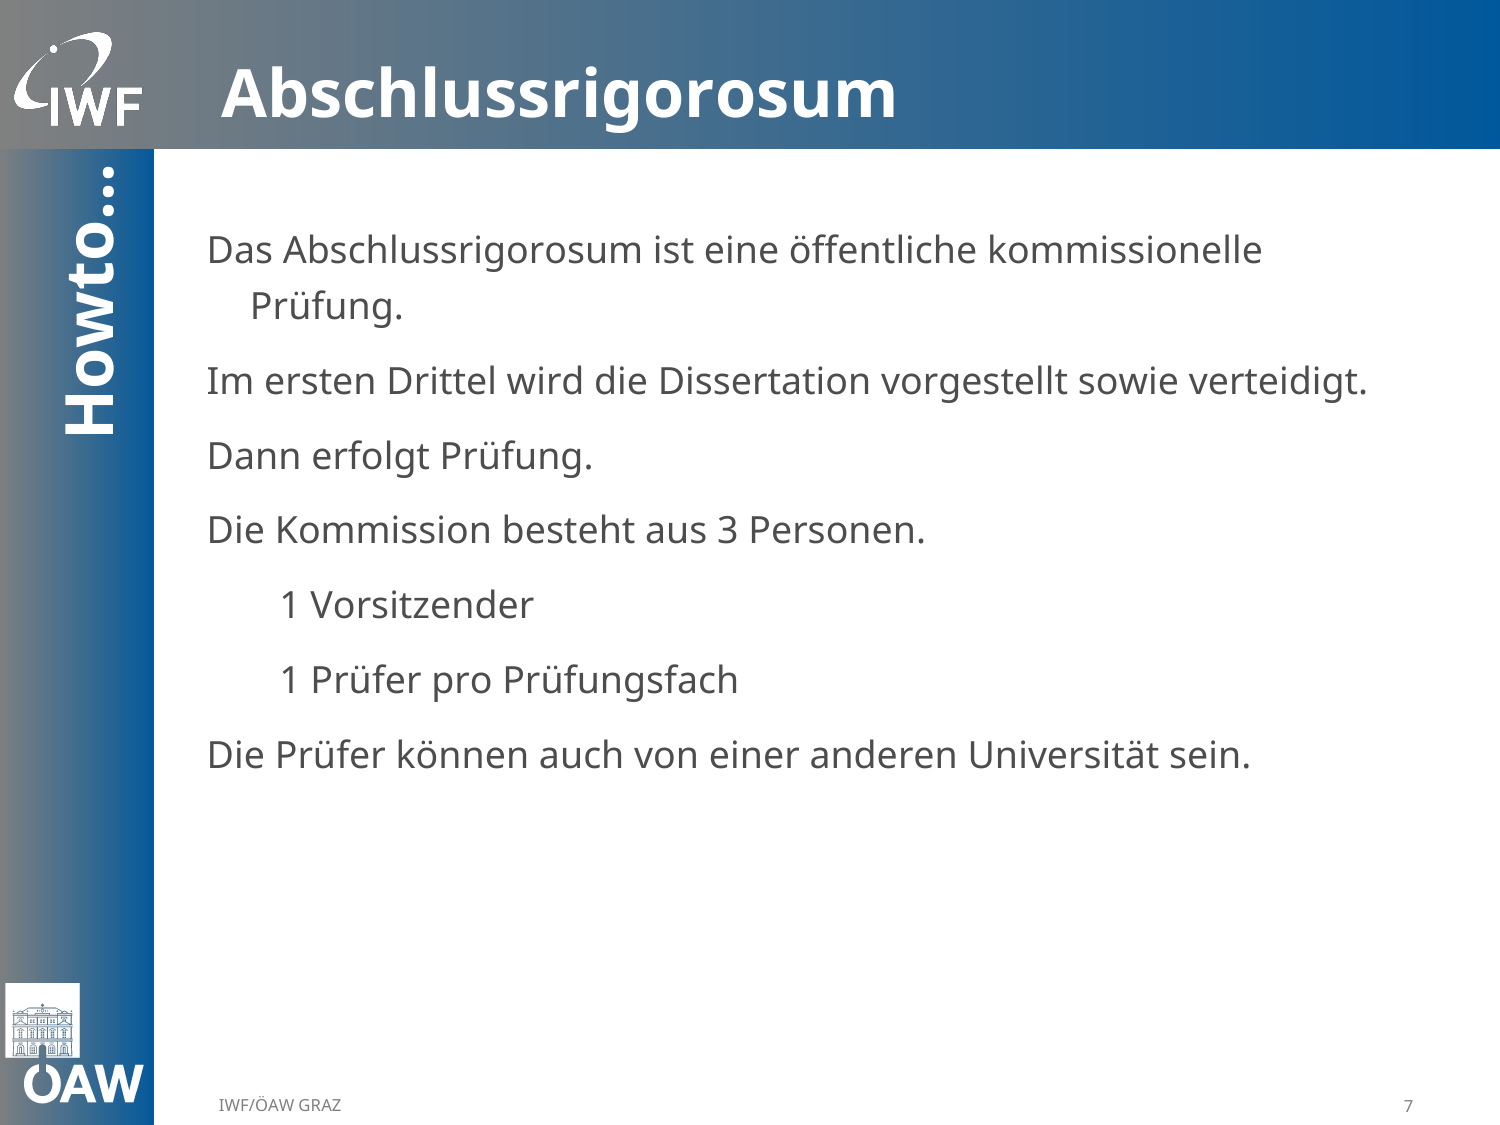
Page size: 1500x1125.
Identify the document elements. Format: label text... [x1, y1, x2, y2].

text_box Howto... [29, 148, 154, 959]
title Abschlussrigorosum [206, 16, 1459, 176]
picture [5, 983, 154, 1105]
picture [8, 32, 154, 132]
list Das Abschlussrigorosum ist eine öffentliche kommissionelle Prüfung. Im ersten Drittel wird die Dissertation vorgestellt sowie verteidigt. Dann erfolgt Prüfung. Die Kommission besteht aus 3 Personen. 1 Vorsitzender 1 Prüfer pro Prüfungsfach Die Prüfer können auch von einer anderen Universität sein. [206, 218, 1418, 951]
